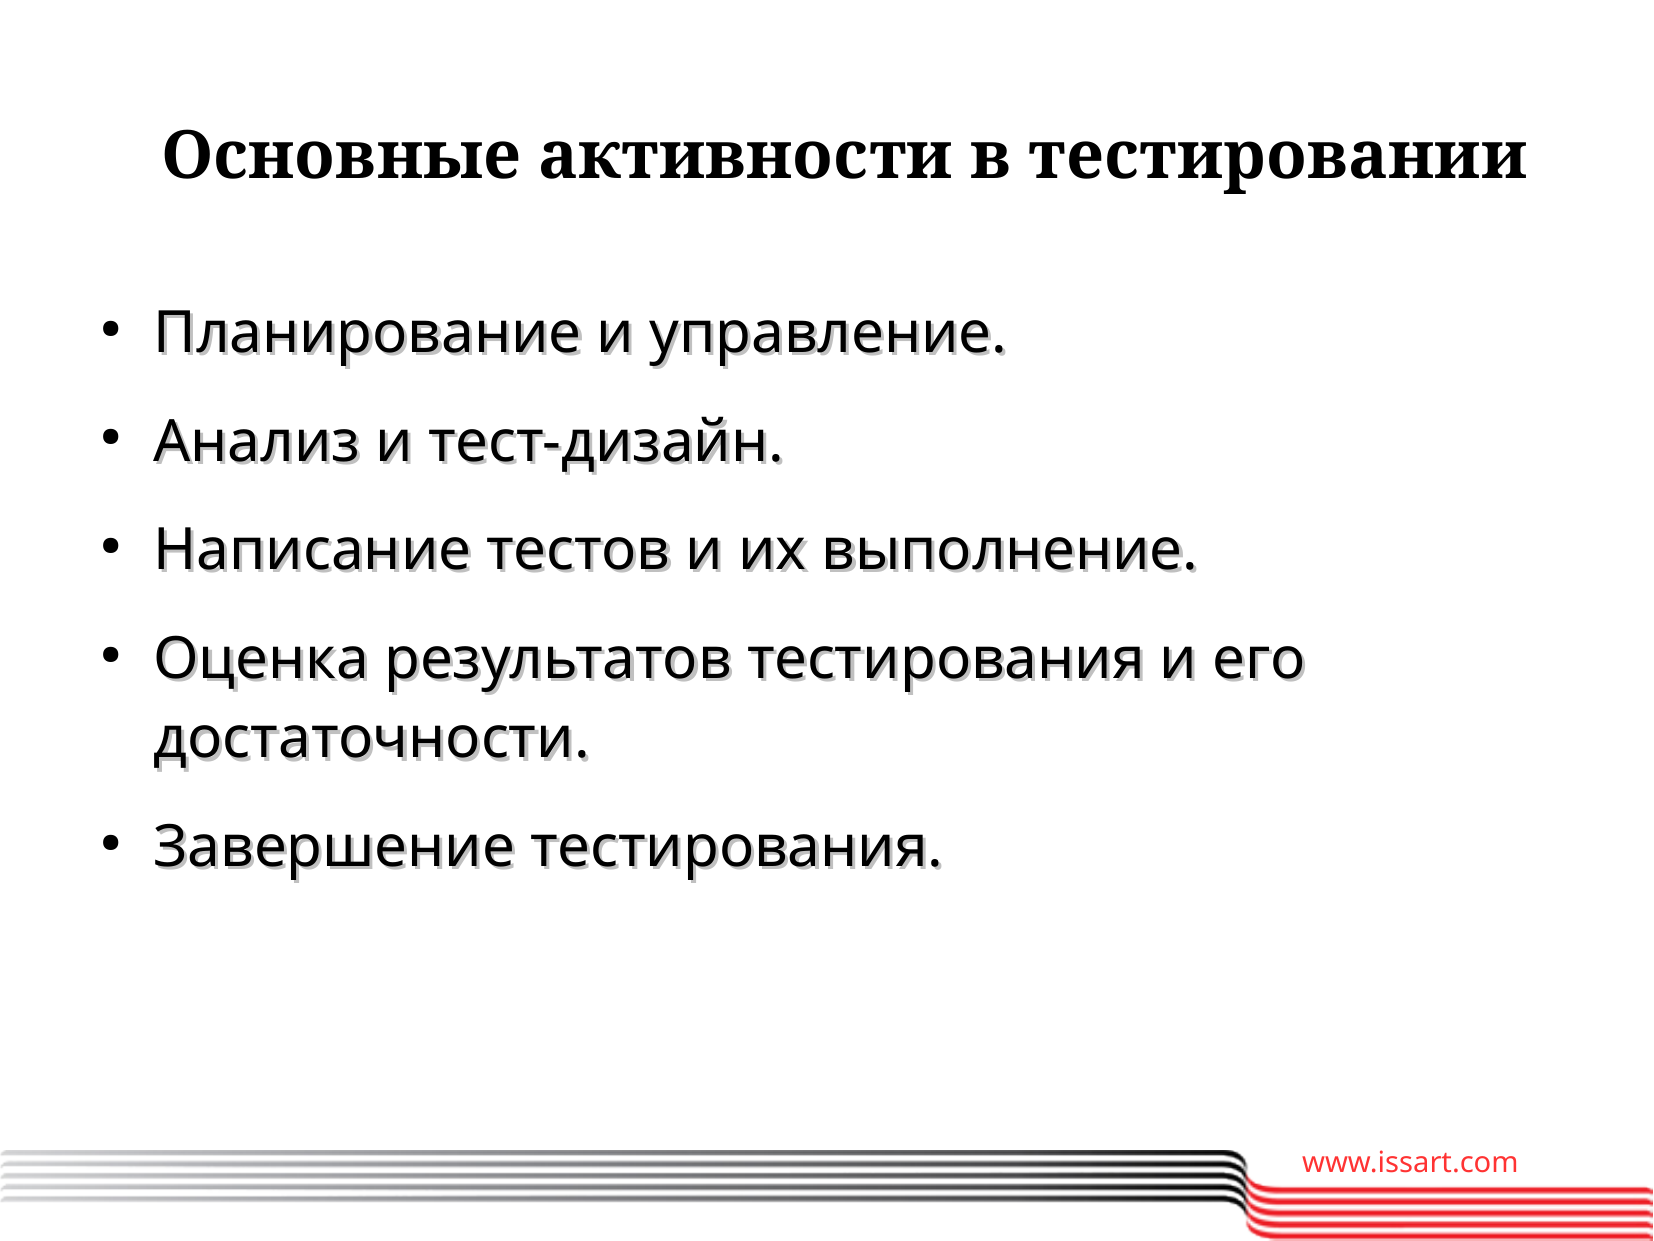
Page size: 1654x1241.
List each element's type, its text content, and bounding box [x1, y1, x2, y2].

title Основные активности в тестировании [82, 49, 1571, 257]
picture [0, 1150, 1653, 1241]
text_box www.issart.com [1287, 1133, 1619, 1184]
list Планирование и управление. Анализ и тест-дизайн. Написание тестов и их выполнение. Оценка результатов тестирования и его достаточности. Завершение тестирования. [82, 290, 1571, 1109]
